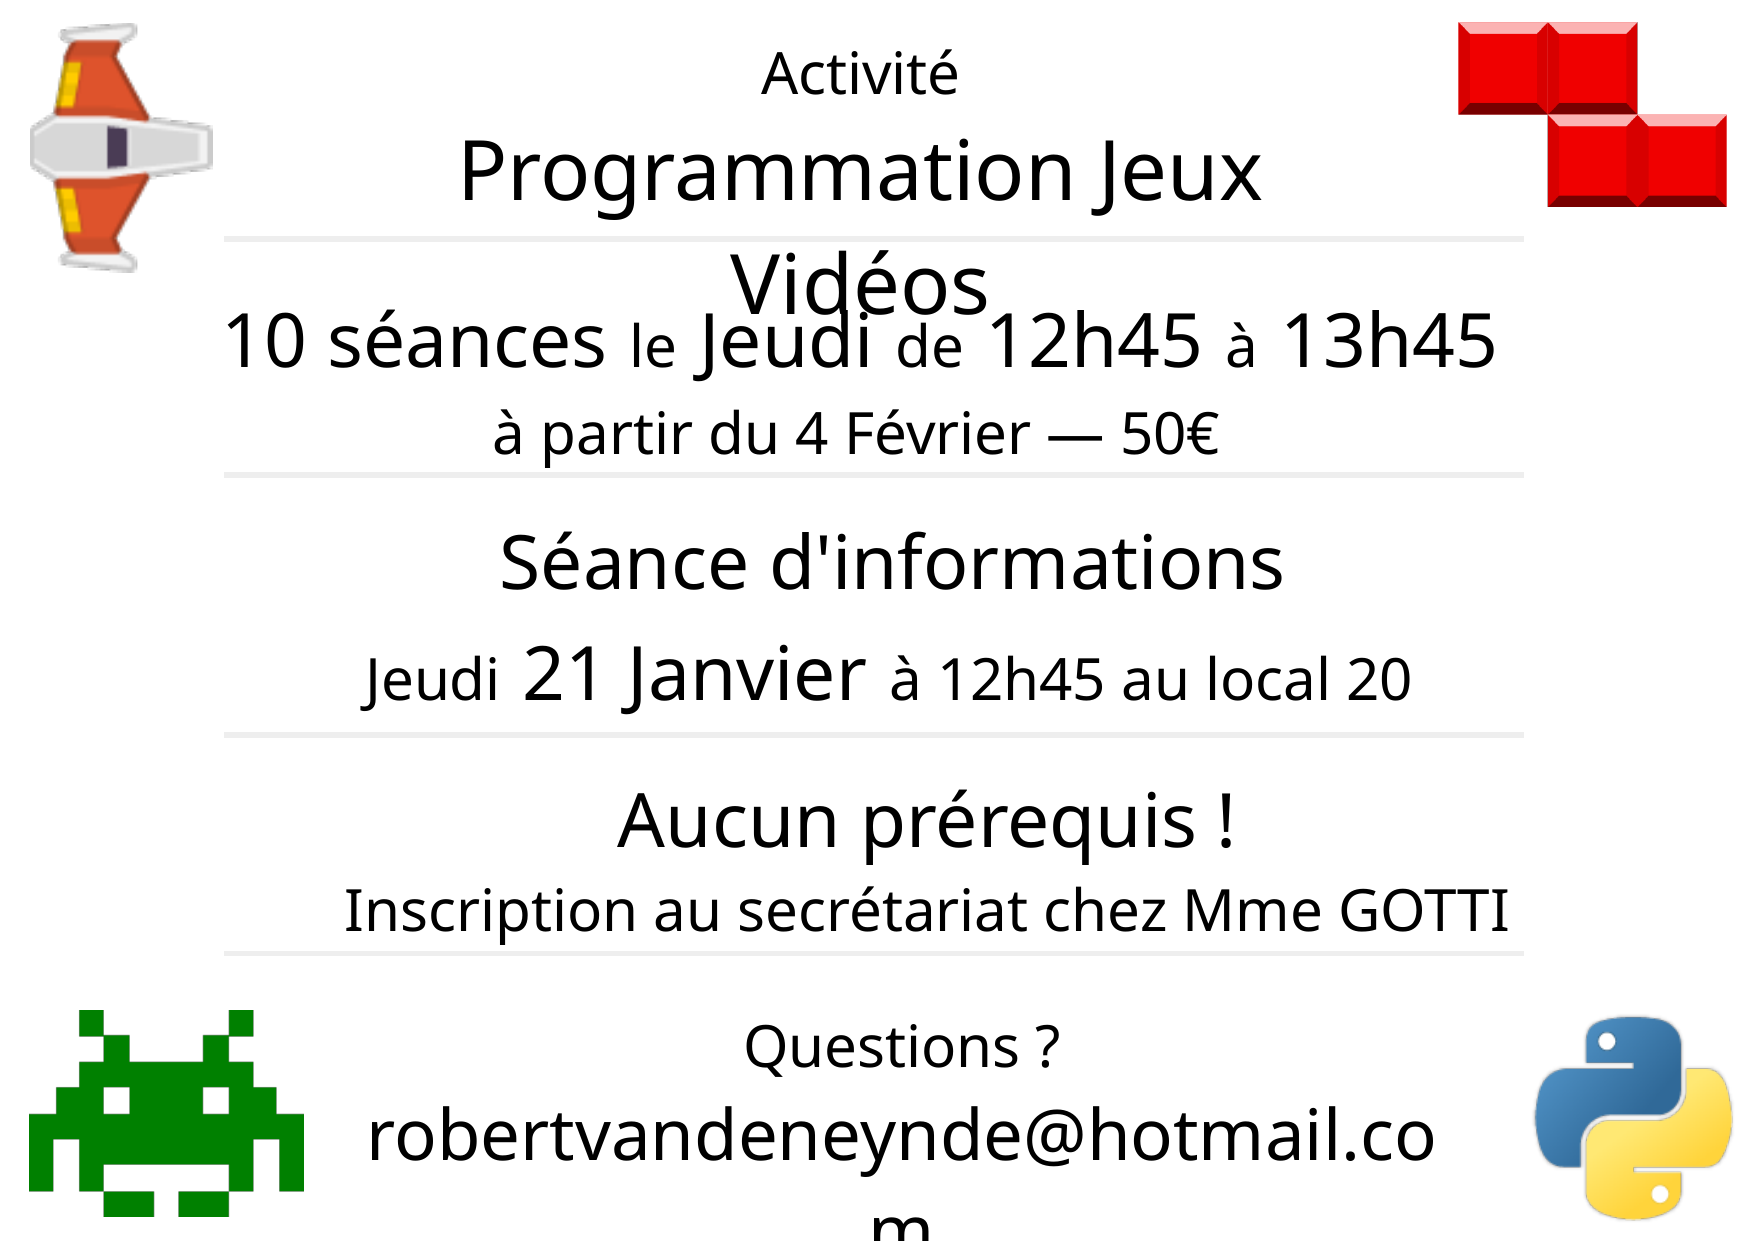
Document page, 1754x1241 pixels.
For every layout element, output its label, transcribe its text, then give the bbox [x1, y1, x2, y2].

picture [30, 23, 213, 273]
picture [29, 1010, 304, 1217]
text_box Questions ? robertvandeneynde@hotmail.com [351, 998, 1518, 1159]
text_box Activité Programmation Jeux Vidéos [307, 25, 1415, 200]
text_box Séance d'informations Jeudi 21 Janvier à 12h45 au local 20 [186, 501, 1593, 725]
picture [1531, 1013, 1737, 1225]
text_box 10 séances le Jeudi de 12h45 à 13h45 à partir du 4 Février — 50€ [160, 271, 1560, 494]
picture [1458, 21, 1727, 207]
text_box Aucun prérequis ! Inscription au secrétariat chez Mme GOTTI [186, 759, 1669, 962]
